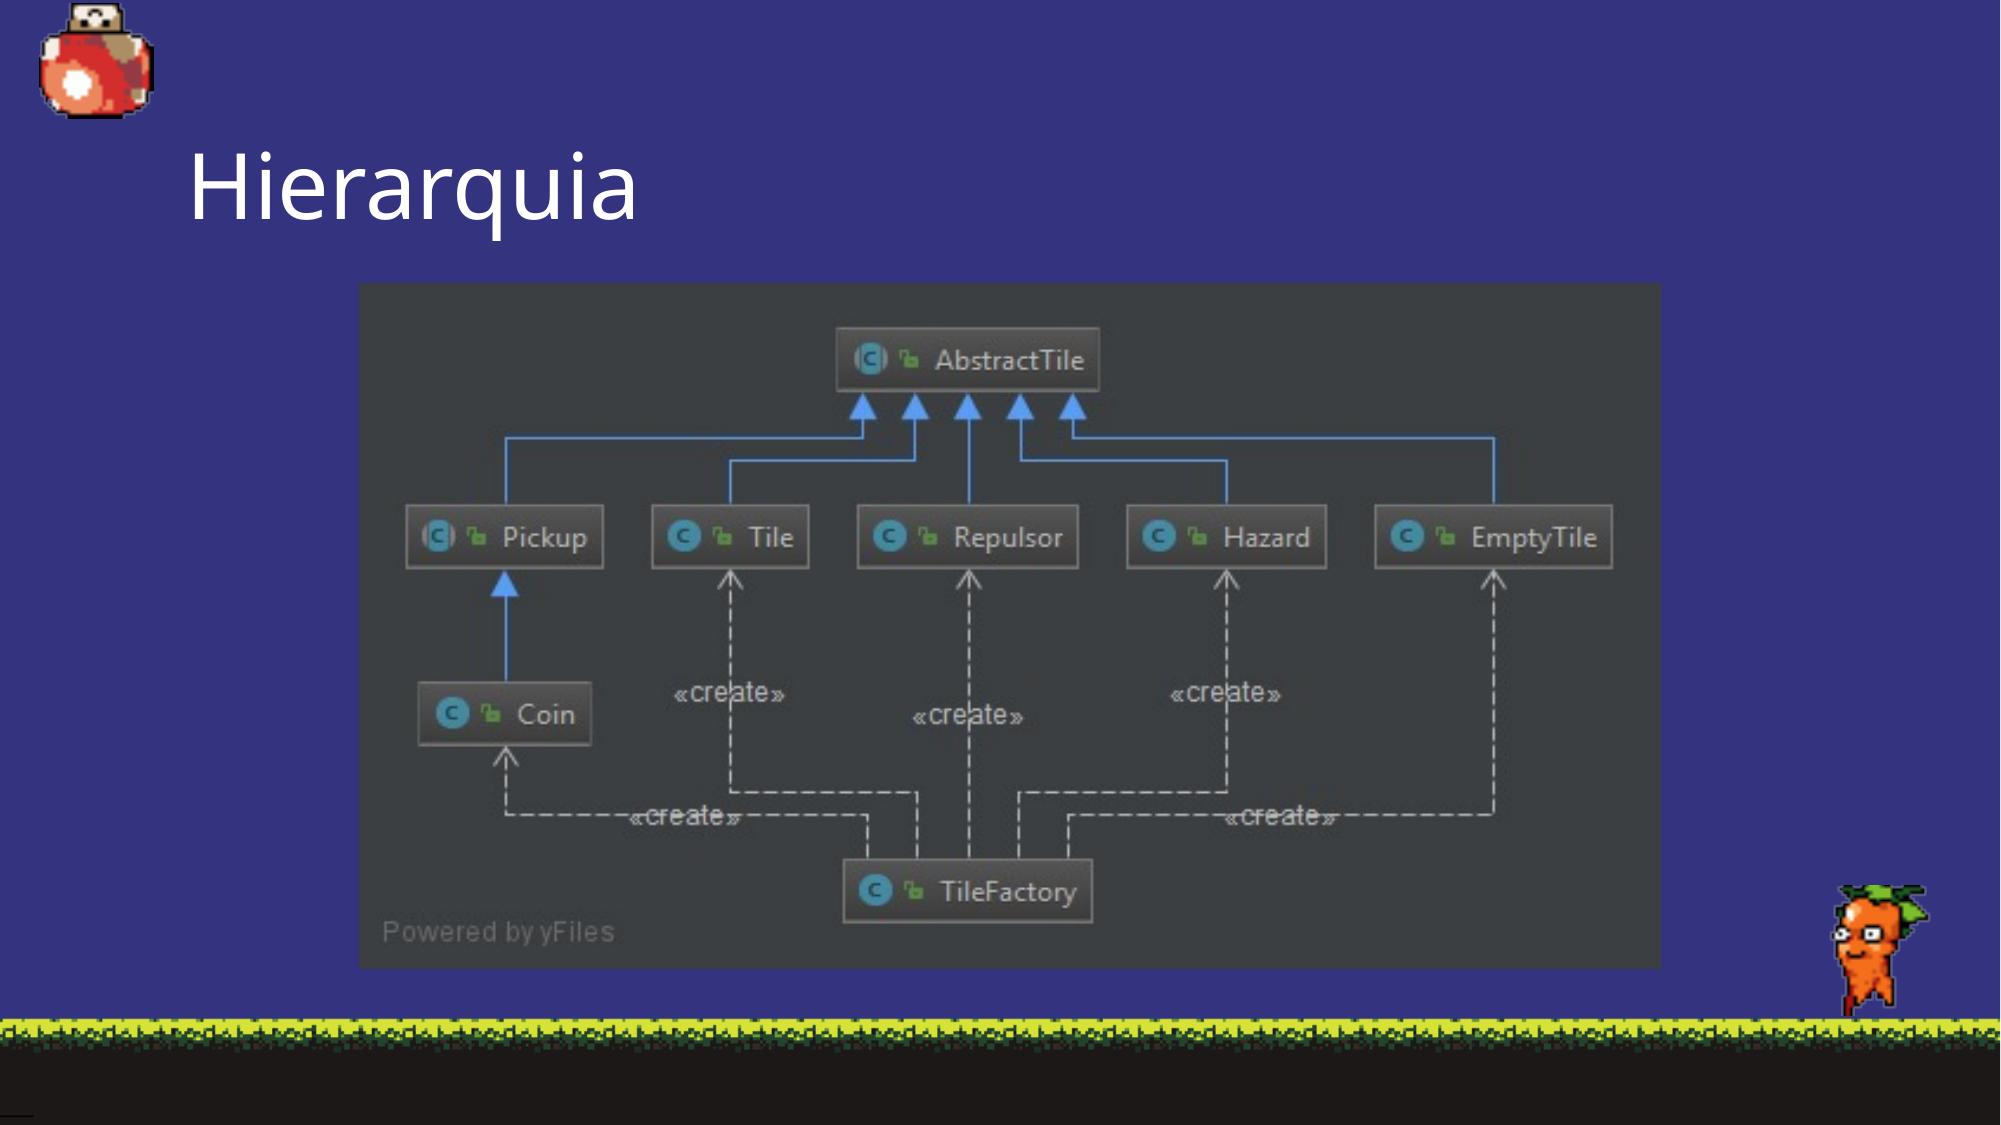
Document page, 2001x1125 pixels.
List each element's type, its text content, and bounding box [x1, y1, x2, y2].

title Hierarquia [171, 74, 1897, 292]
picture [0, 0, 2001, 1125]
